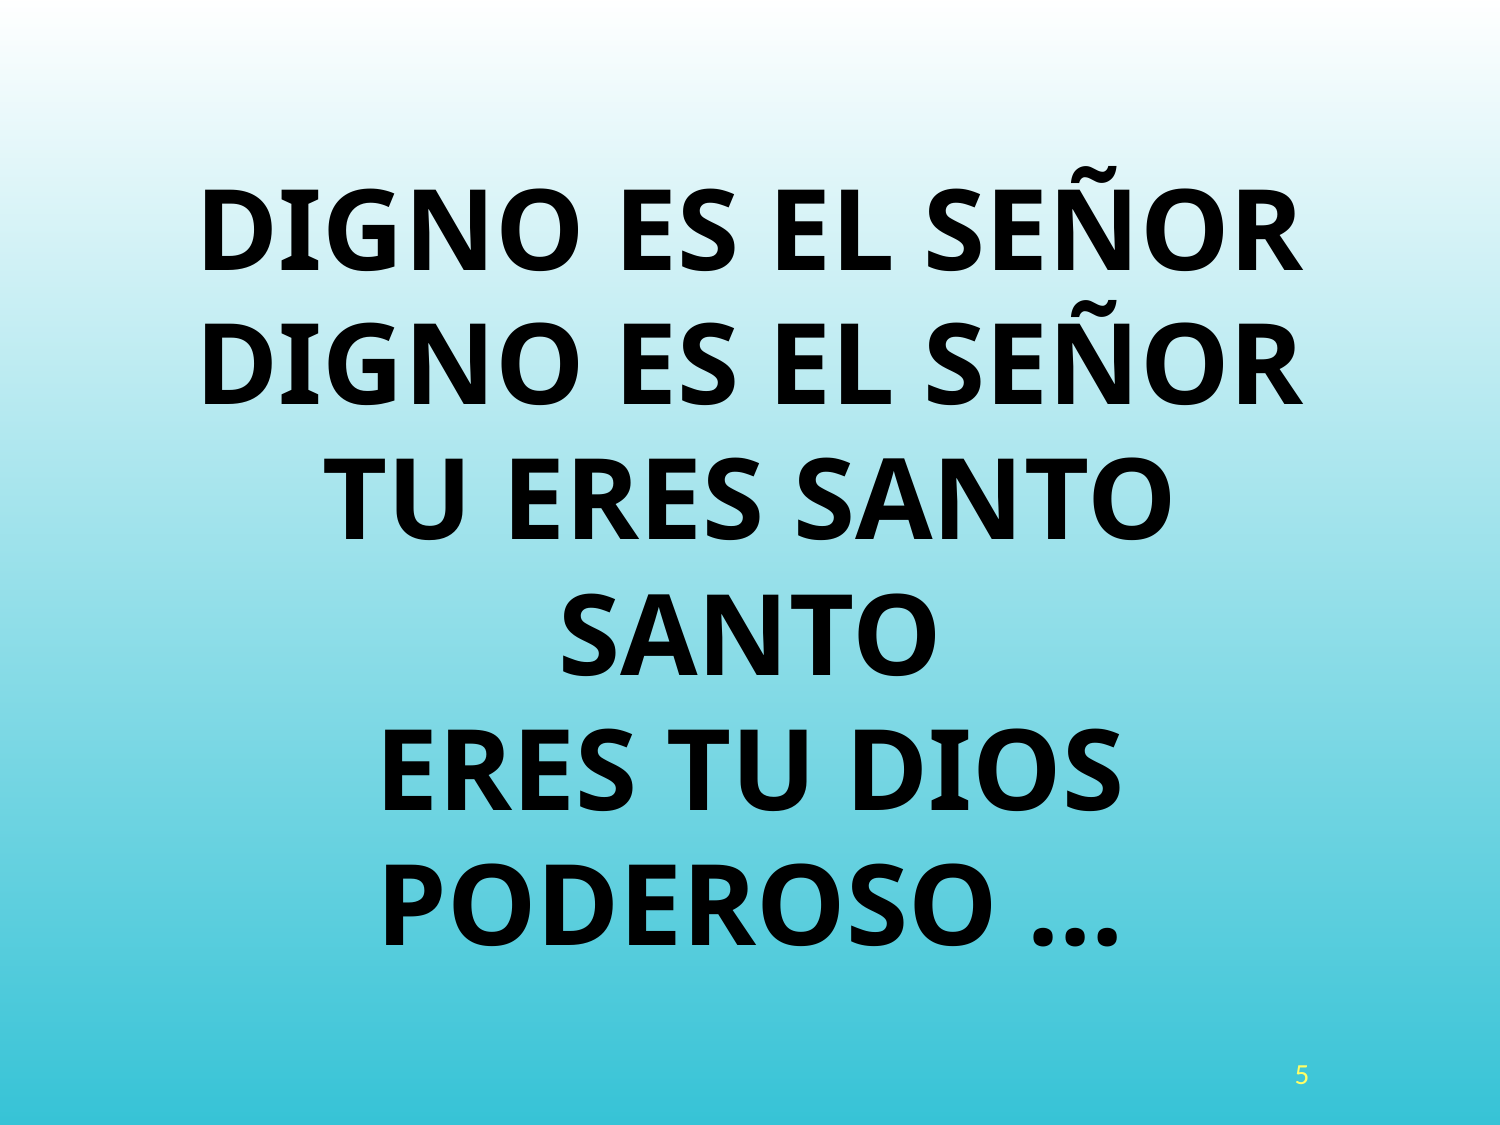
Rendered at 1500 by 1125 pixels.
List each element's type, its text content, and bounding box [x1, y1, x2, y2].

title DIGNO ES EL SEÑOR DIGNO ES EL SEÑOR TU ERES SANTO SANTO ERES TU DIOS PODEROSO … [75, 468, 1426, 657]
text_box <número> [974, 1042, 1325, 1103]
